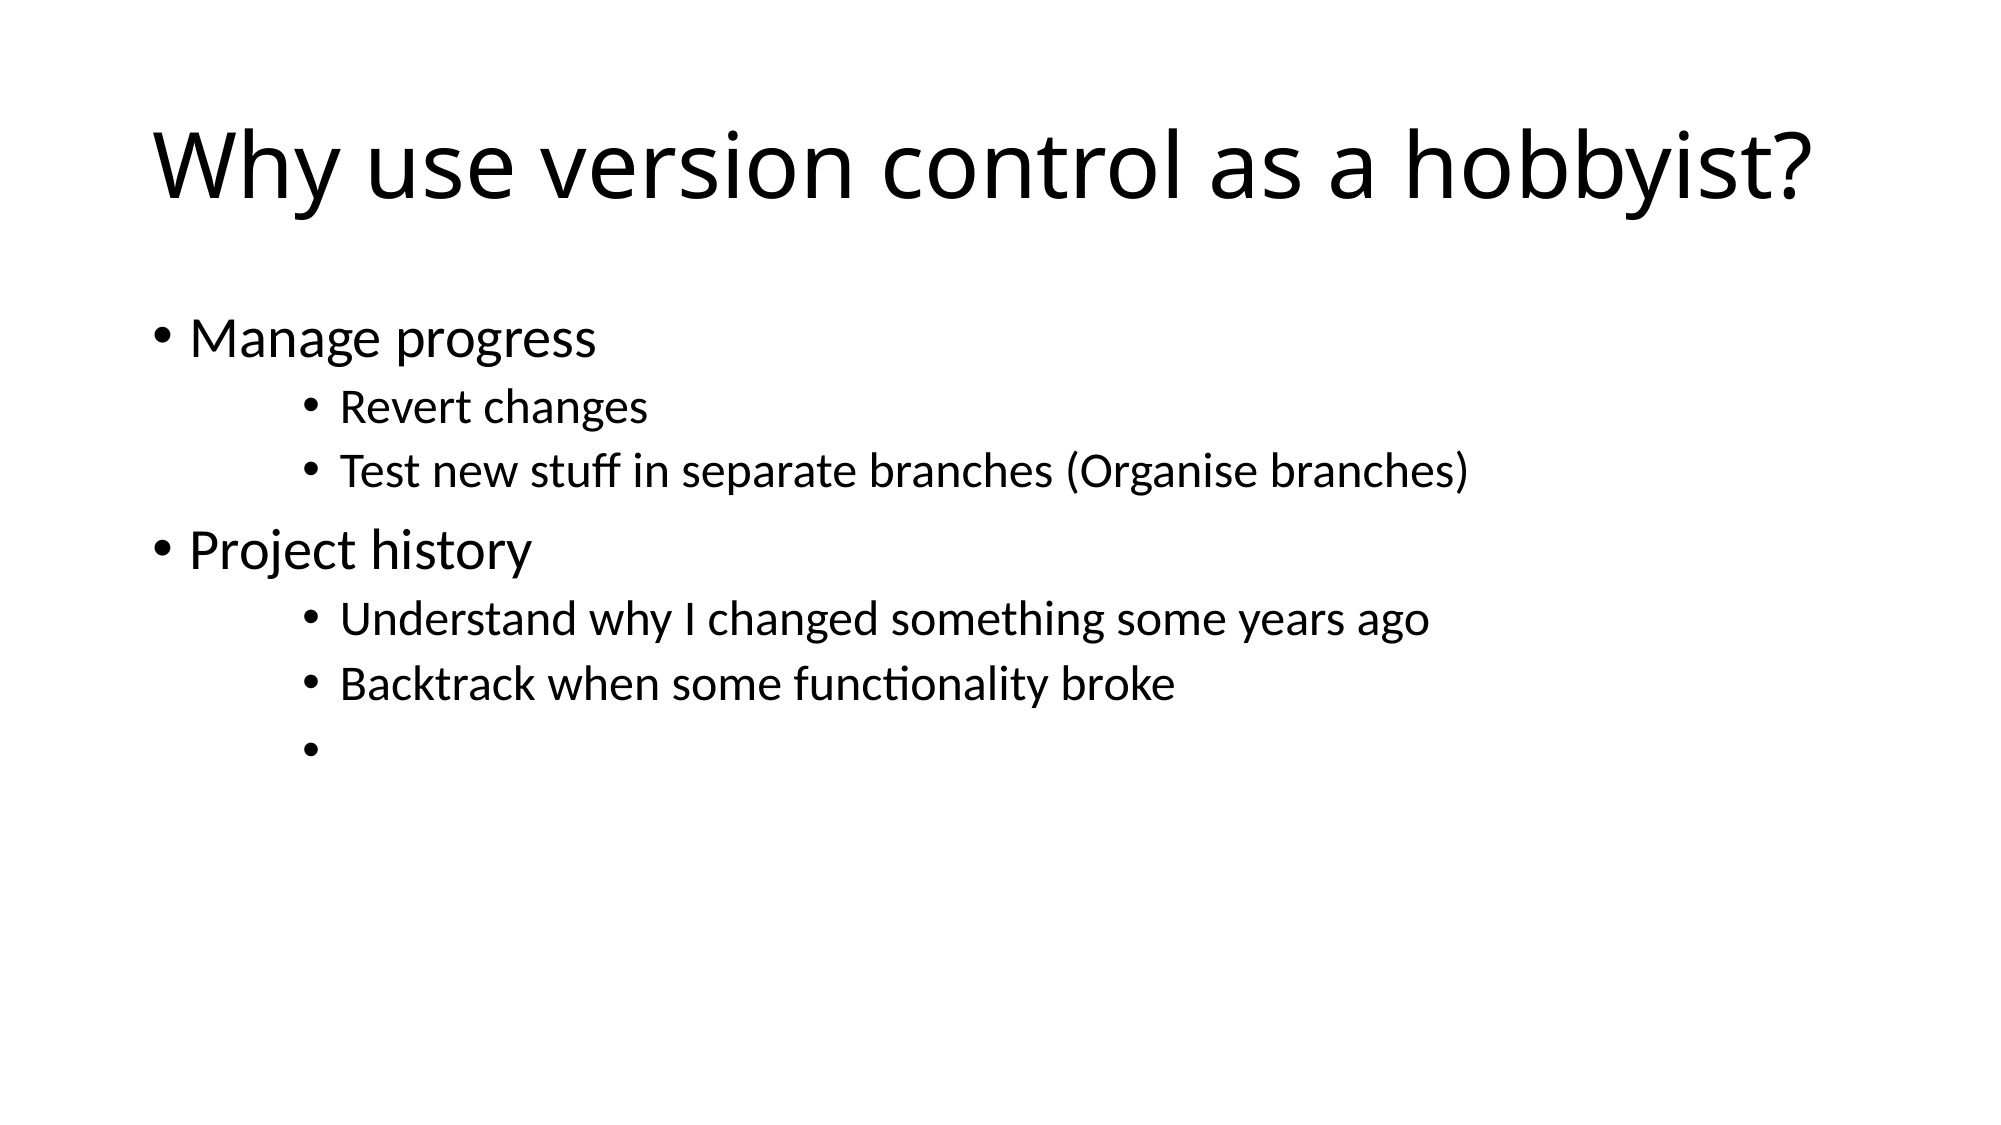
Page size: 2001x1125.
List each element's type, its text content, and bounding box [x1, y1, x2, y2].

title Why use version control as a hobbyist? [137, 59, 1863, 278]
list Manage progress Revert changes Test new stuff in separate branches (Organise branches) Project history Understand why I changed something some years ago Backtrack when some functionality broke [137, 299, 1863, 1014]
